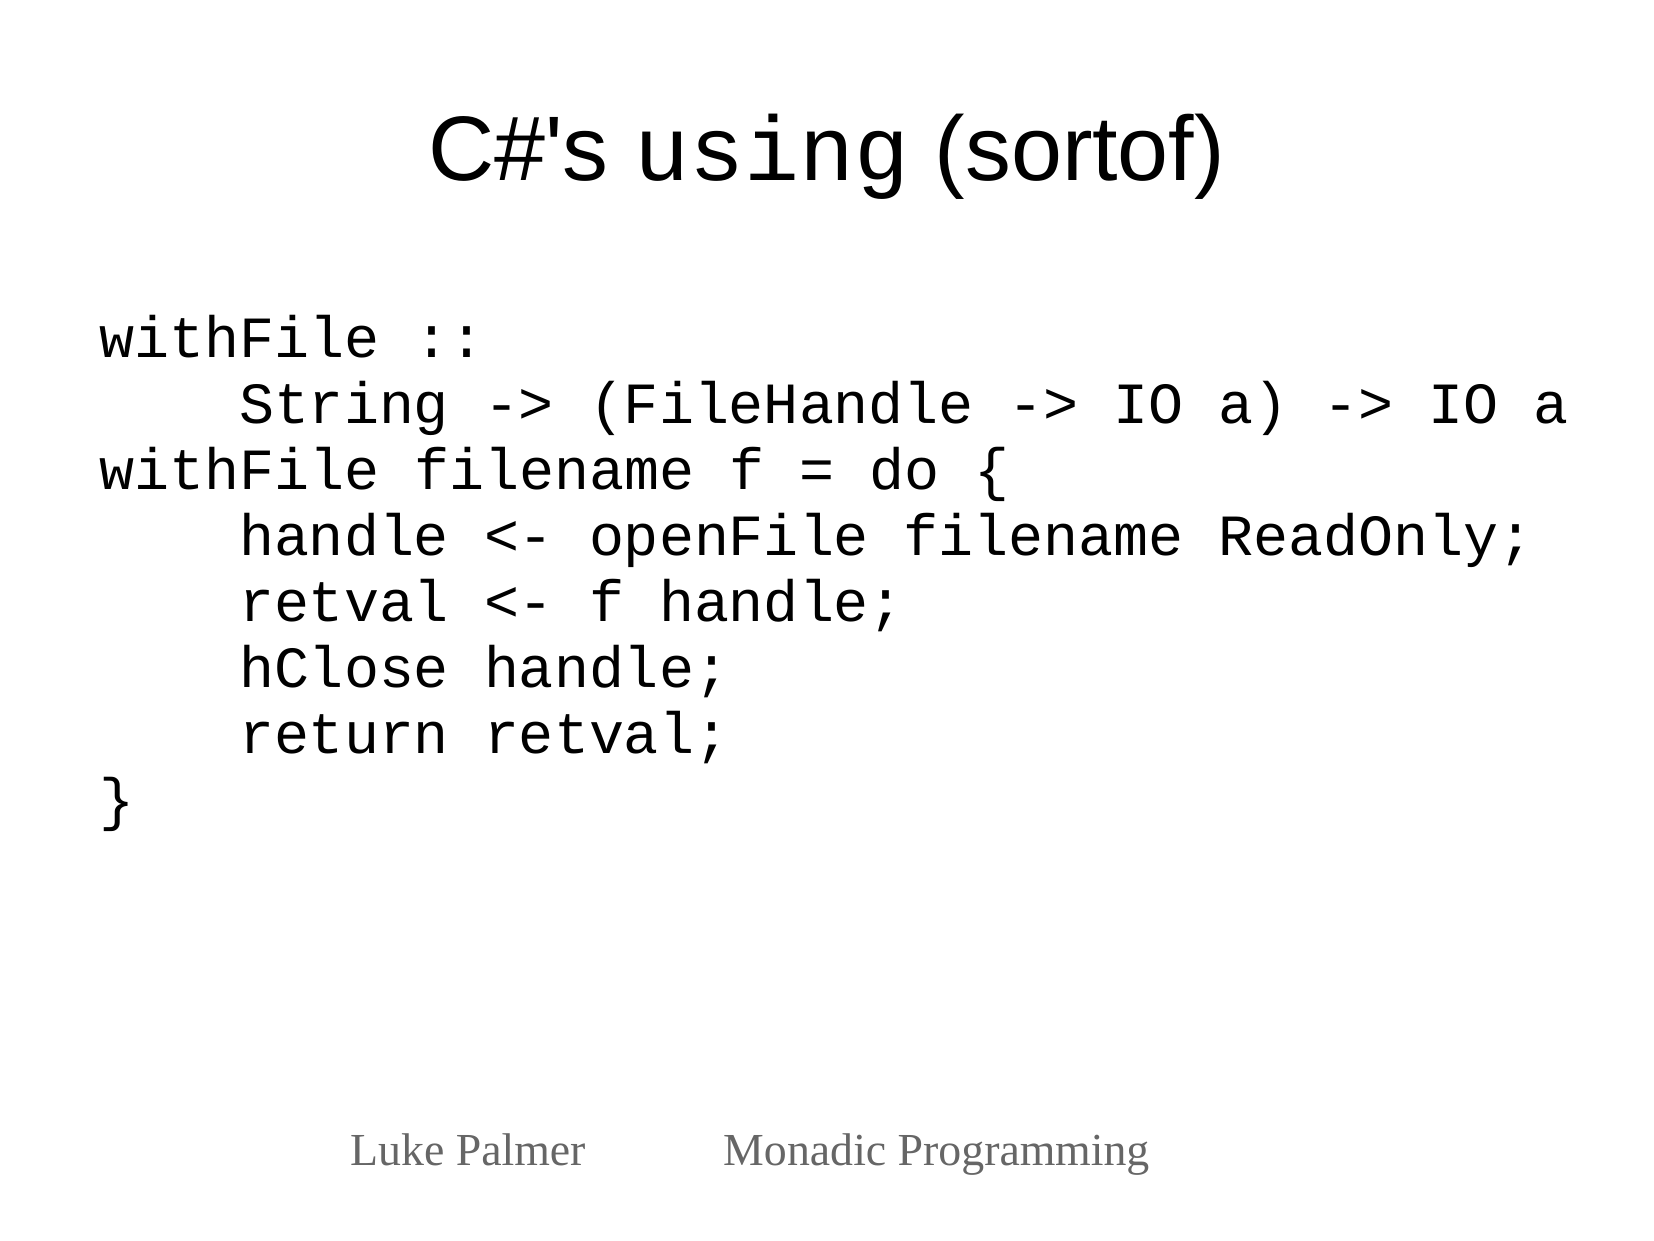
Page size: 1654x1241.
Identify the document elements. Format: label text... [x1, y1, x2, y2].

text_box withFile :: String -> (FileHandle -> IO a) -> IO a withFile filename f = do { handle <- openFile filename ReadOnly; retval <- f handle; hClose handle; return retval; } [82, 300, 1654, 846]
title C#'s using (sortof) [82, 49, 1571, 257]
